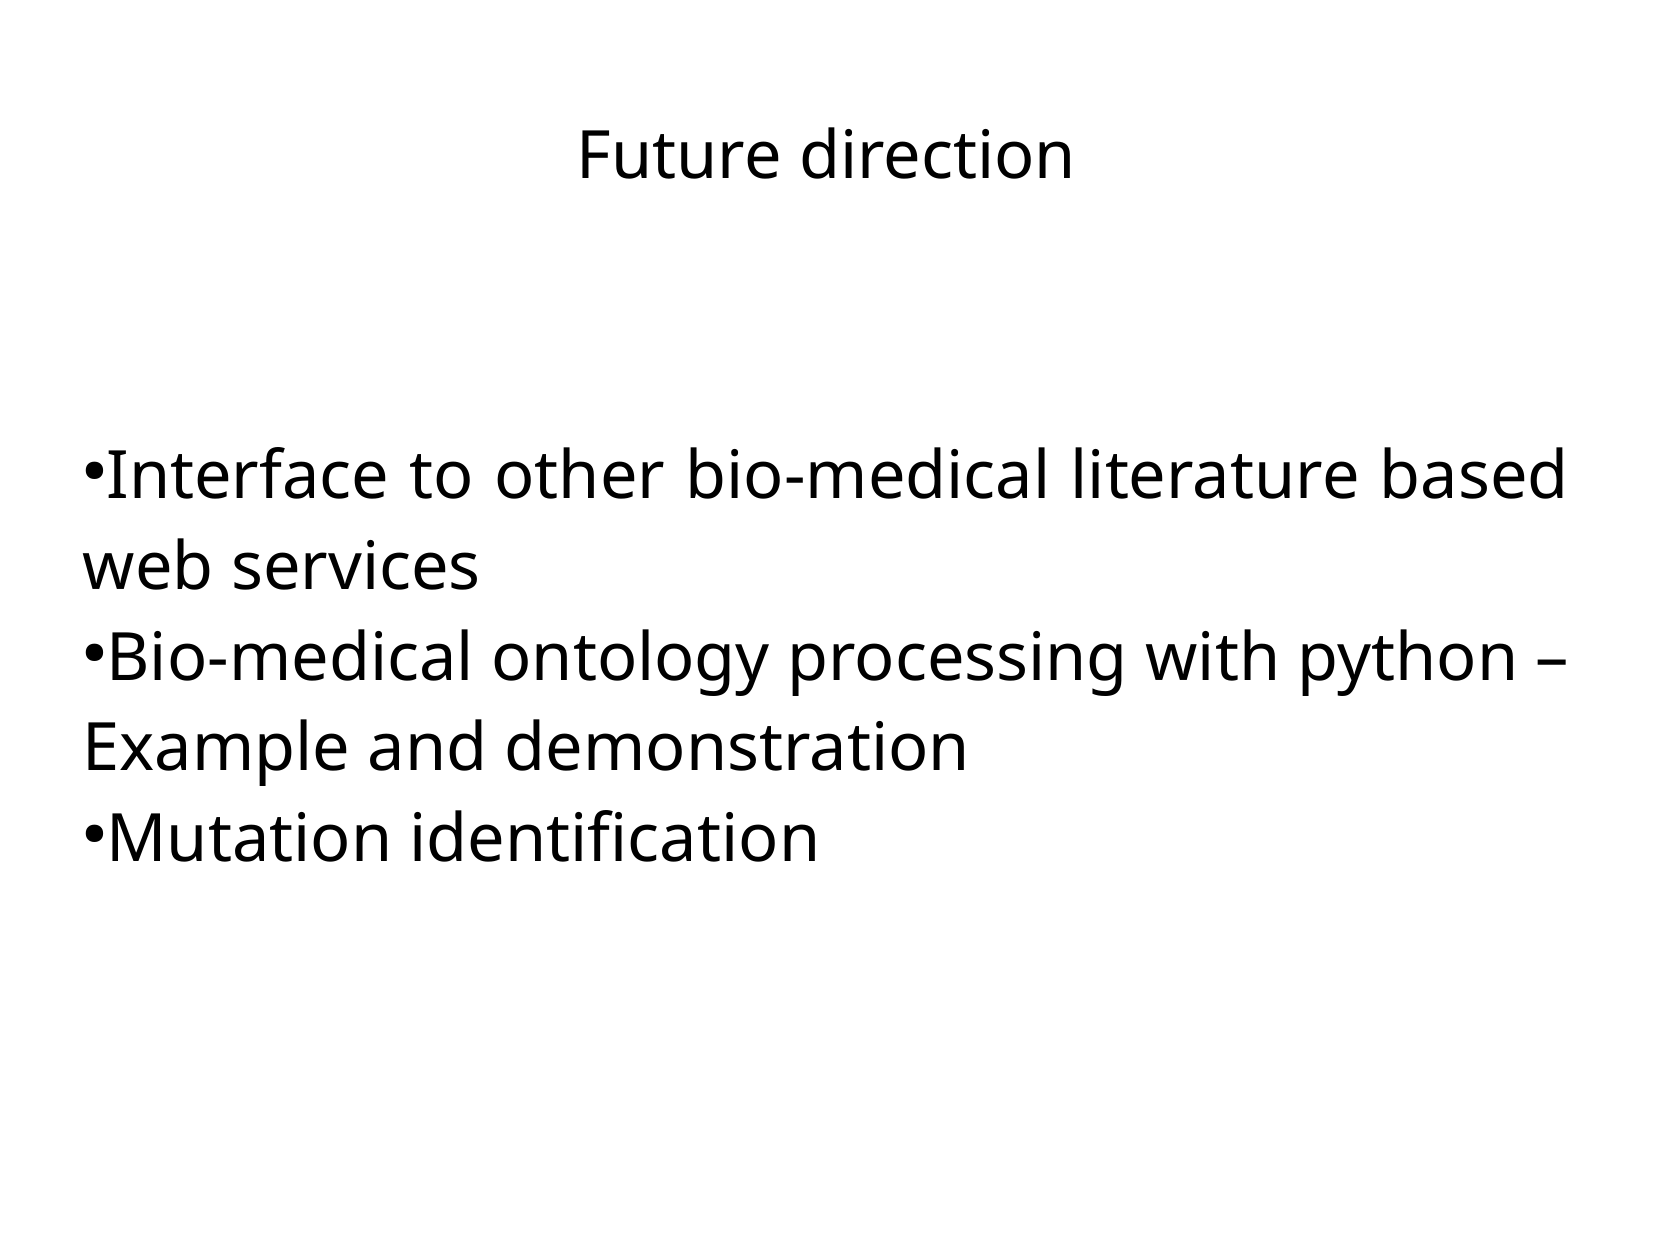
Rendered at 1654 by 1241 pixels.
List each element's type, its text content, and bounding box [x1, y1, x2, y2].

subtitle Interface to other bio-medical literature based web services Bio-medical ontology processing with python – Example and demonstration Mutation identification [82, 297, 1571, 1102]
title Future direction [82, 56, 1571, 250]
